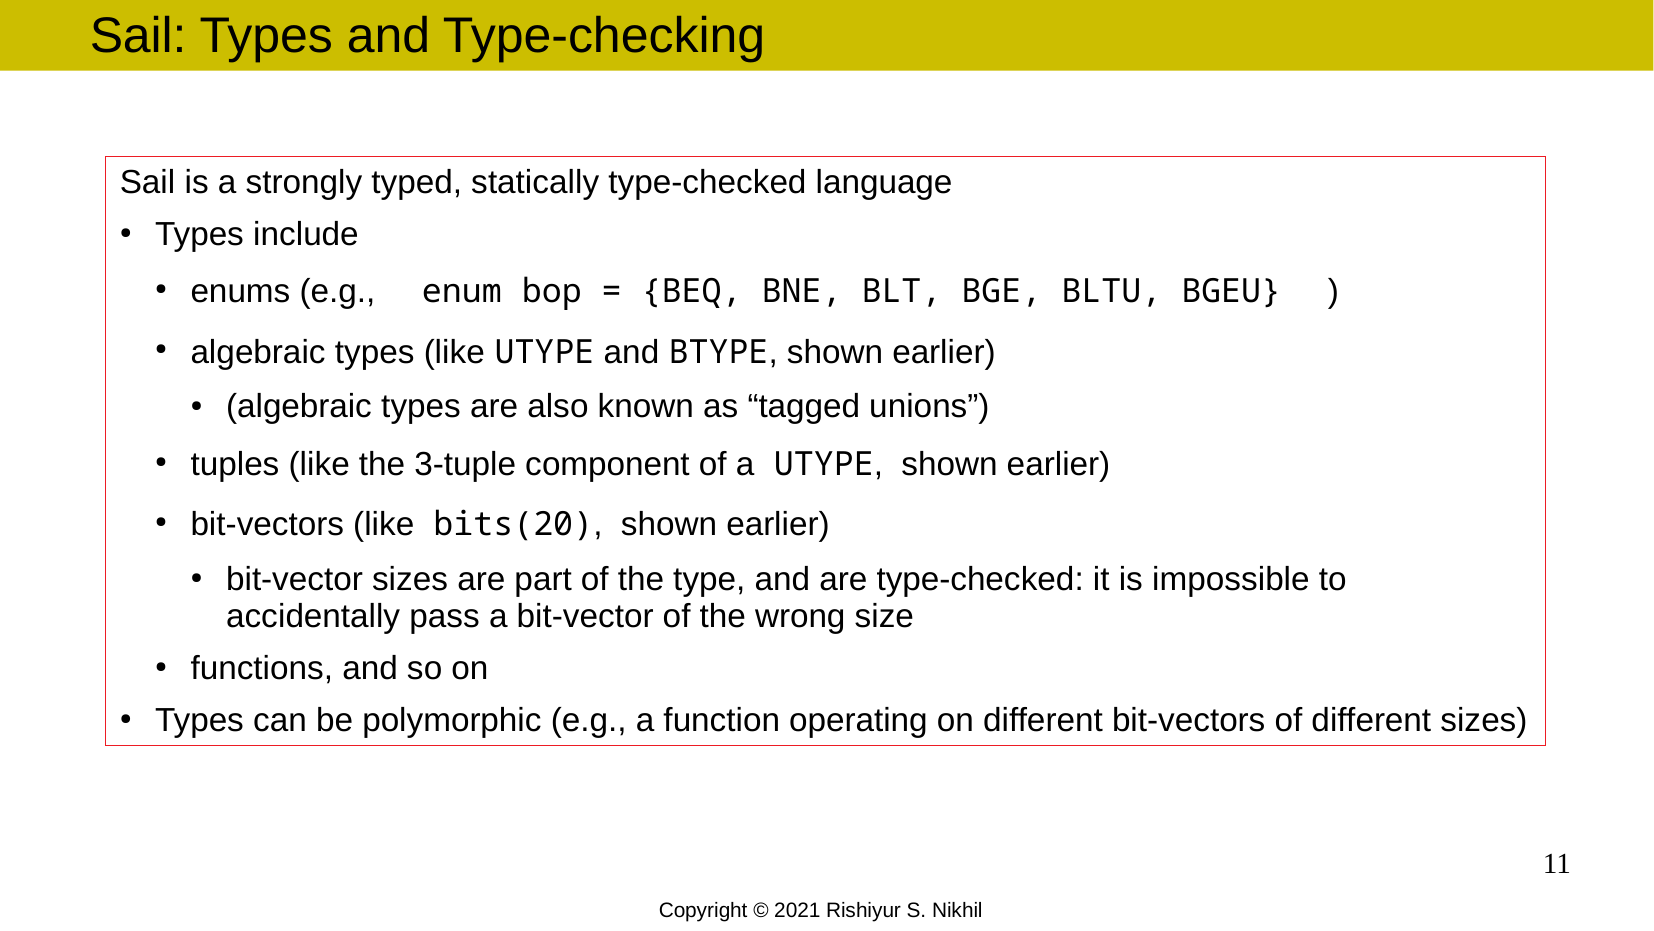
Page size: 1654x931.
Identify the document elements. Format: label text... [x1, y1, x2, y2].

text_box Sail: Types and Type-checking [0, 0, 1654, 71]
text_box Sail is a strongly typed, statically type-checked language Types include enums (e.g., enum bop = {BEQ, BNE, BLT, BGE, BLTU, BGEU} ) algebraic types (like UTYPE and BTYPE, shown earlier) (algebraic types are also known as “tagged unions”) tuples (like the 3-tuple component of a UTYPE, shown earlier) bit-vectors (like bits(20), shown earlier) bit-vector sizes are part of the type, and are type-checked: it is impossible to accidentally pass a bit-vector of the wrong size functions, and so on Types can be polymorphic (e.g., a function operating on different bit-vectors of different sizes) [105, 156, 1546, 714]
